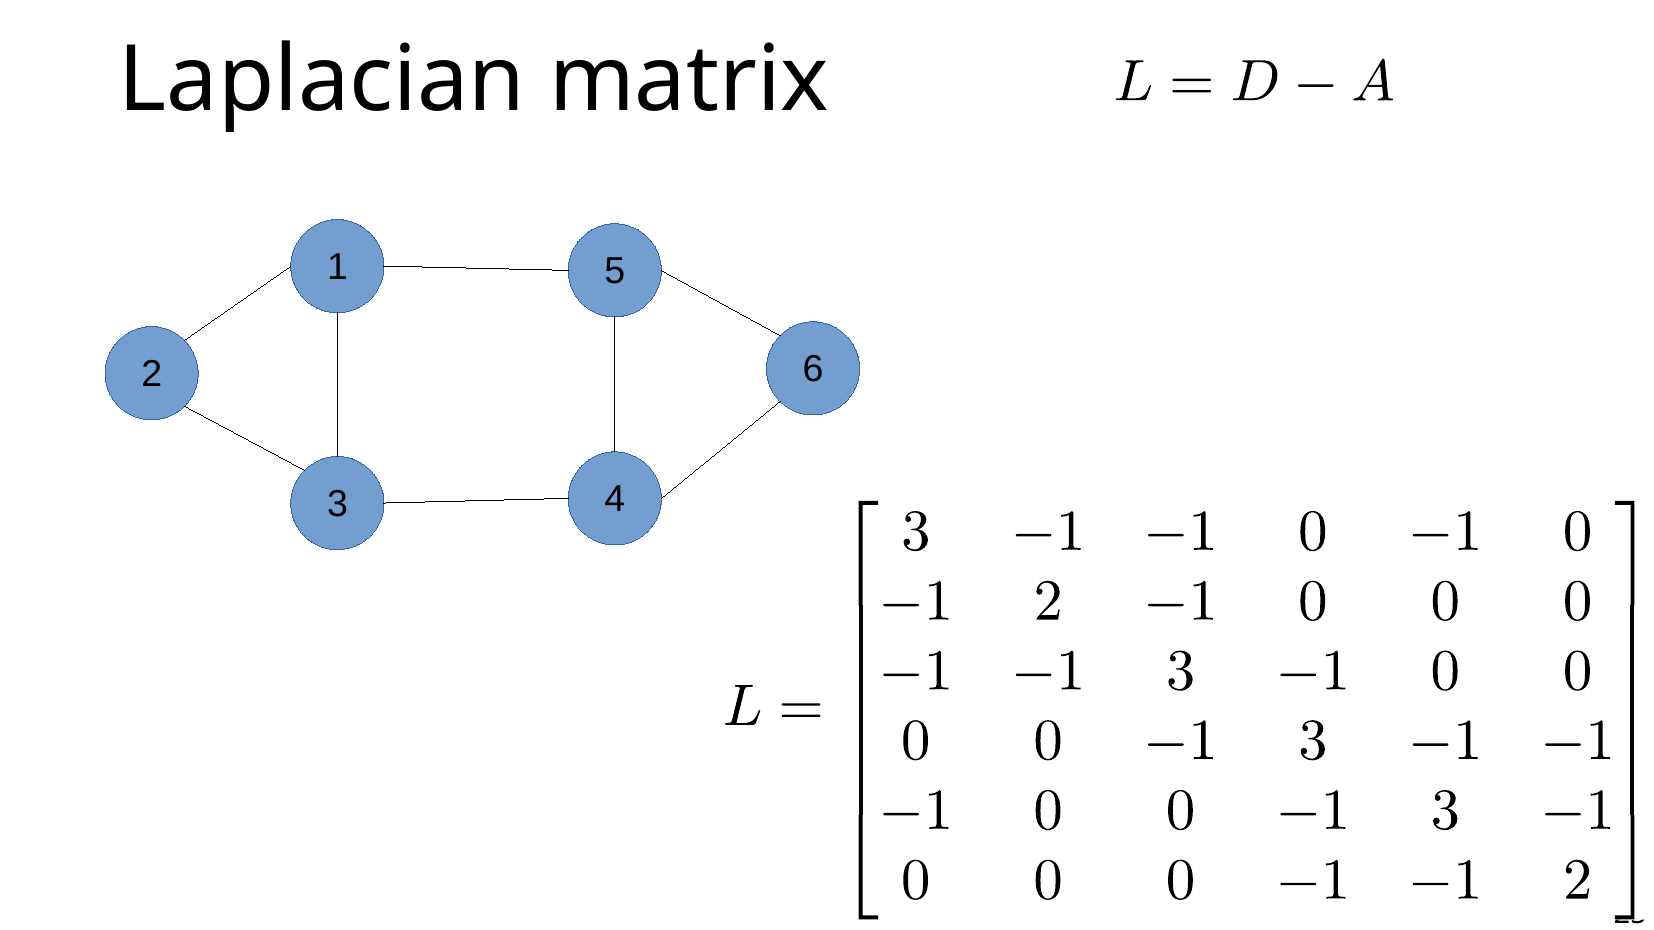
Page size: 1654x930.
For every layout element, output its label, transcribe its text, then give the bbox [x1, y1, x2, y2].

title Laplacian matrix [15, 15, 934, 135]
text_box 4 [568, 451, 662, 545]
text_box [1113, 58, 1396, 105]
text_box 5 [568, 223, 662, 317]
text_box 3 [290, 456, 384, 550]
text_box [722, 500, 1653, 920]
text_box 1 [290, 219, 384, 313]
text_box 6 [766, 321, 860, 415]
text_box 2 [105, 326, 199, 420]
